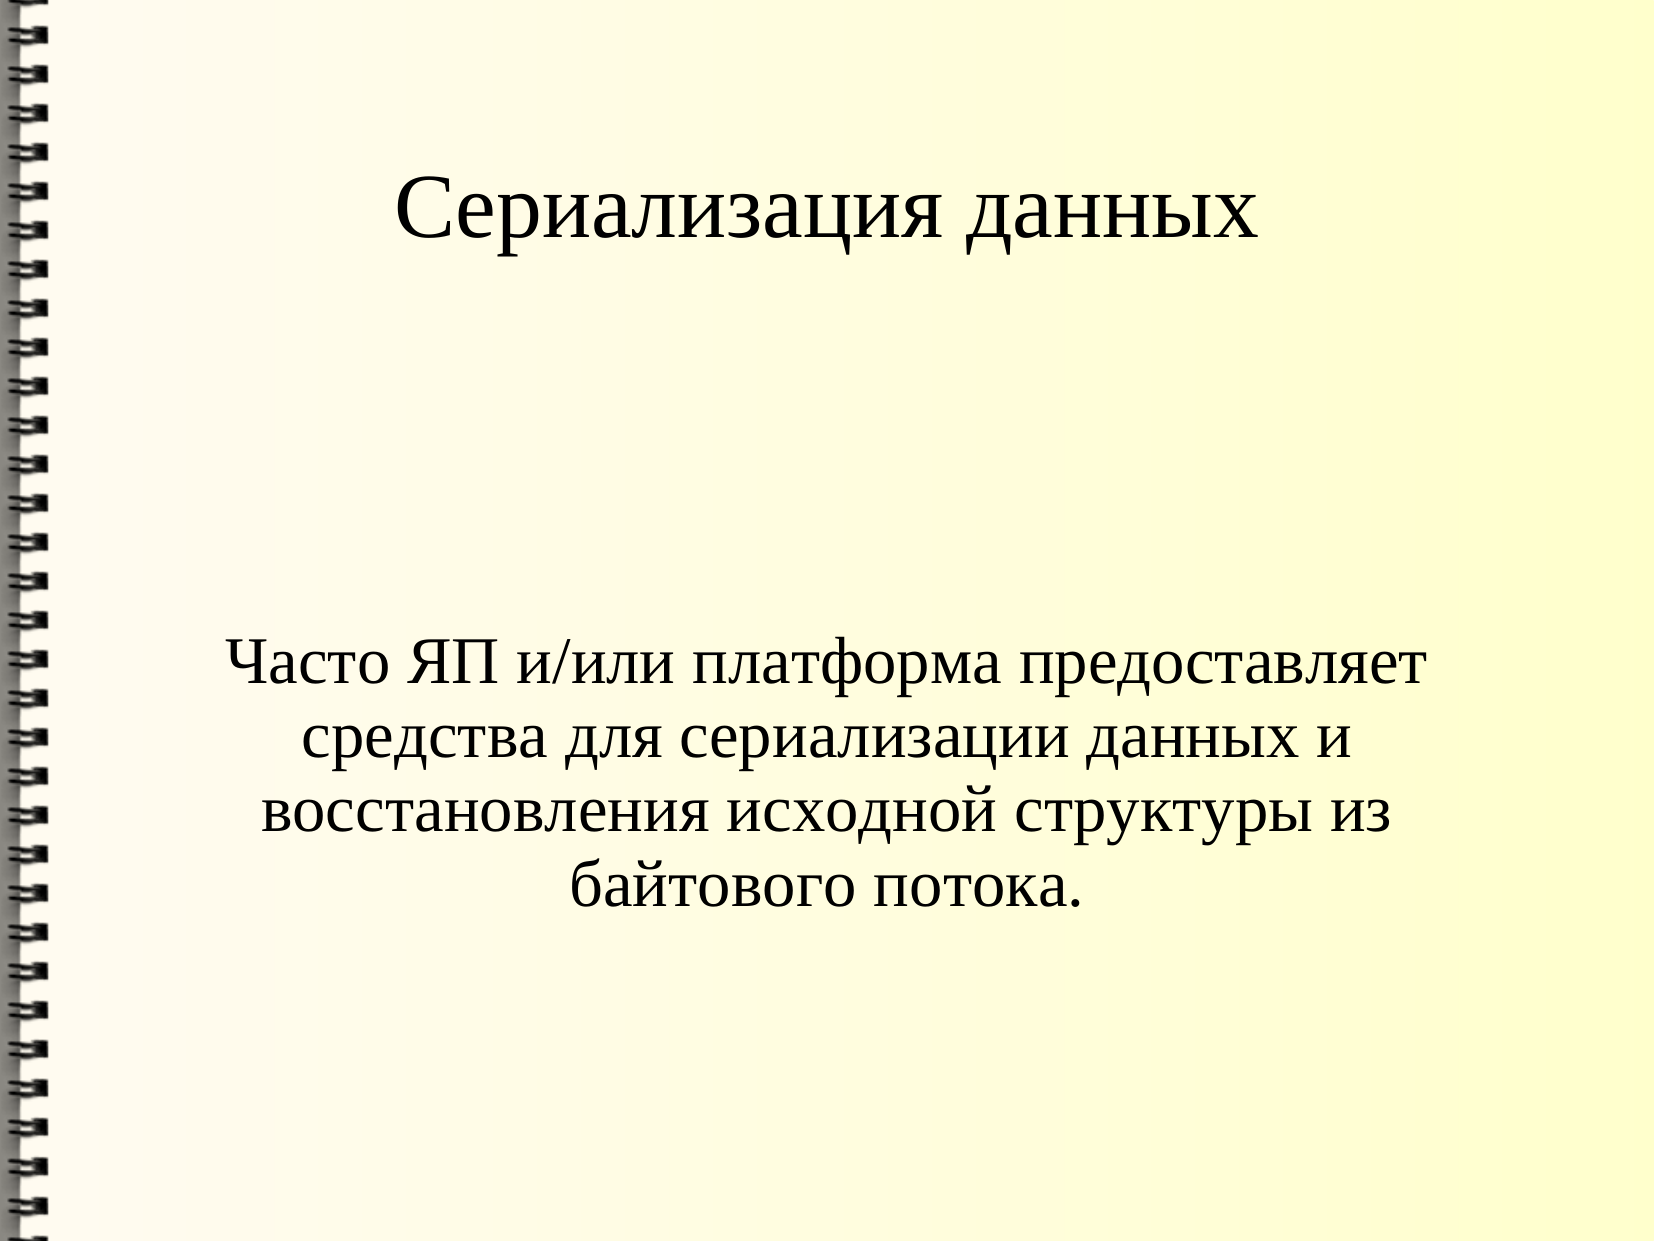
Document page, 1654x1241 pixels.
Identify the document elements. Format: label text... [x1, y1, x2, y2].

picture [0, 0, 1654, 1241]
title Сериализация данных [121, 102, 1534, 311]
subtitle Часто ЯП и/или платформа предоставляет средства для сериализации данных и восстановления исходной структуры из байтового потока. [121, 344, 1534, 1200]
